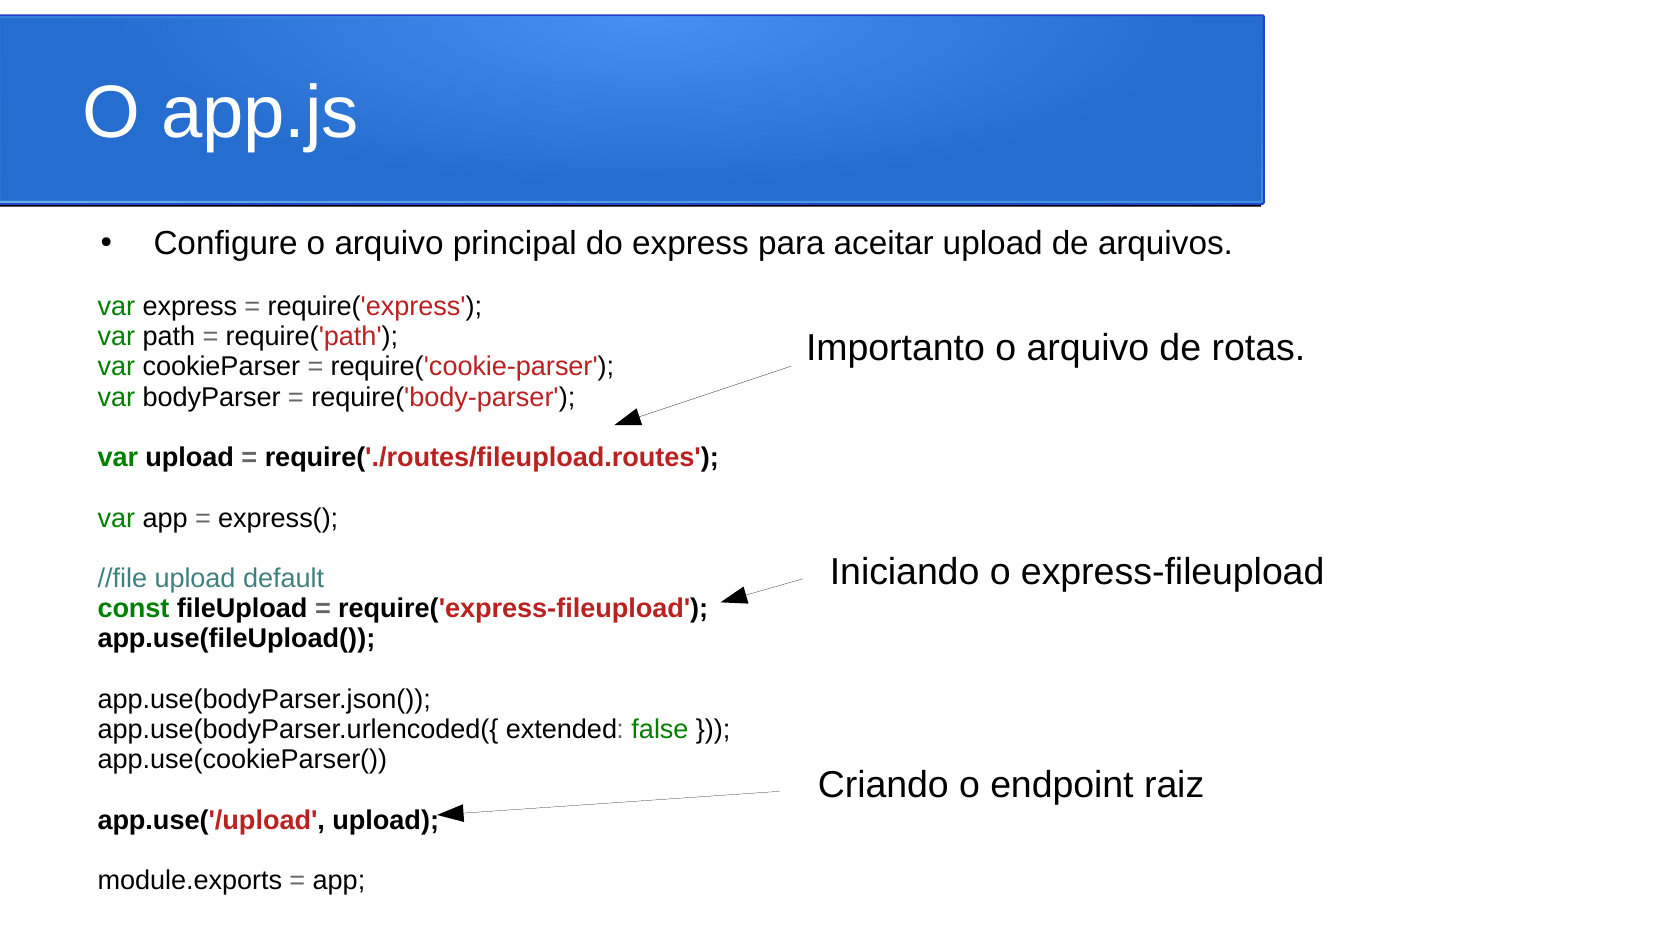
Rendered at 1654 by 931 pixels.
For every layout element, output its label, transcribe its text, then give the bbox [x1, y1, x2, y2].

title O app.js [82, 35, 1235, 189]
text_box Importanto o arquivo de rotas. [791, 318, 1321, 376]
list Configure o arquivo principal do express para aceitar upload de arquivos. [82, 224, 1571, 764]
text_box var express = require('express'); var path = require('path'); var cookieParser = require('cookie-parser'); var bodyParser = require('body-parser'); var upload = require('./routes/fileupload.routes'); var app = express(); //file upload default const fileUpload = require('express-fileupload'); app.use(fileUpload()); app.use(bodyParser.json()); app.use(bodyParser.urlencoded({ extended: false })); app.use(cookieParser()) app.use('/upload', upload); module.exports = app; [82, 283, 1536, 904]
text_box Iniciando o express-fileupload [814, 543, 1340, 601]
text_box Criando o endpoint raiz [803, 755, 1220, 813]
